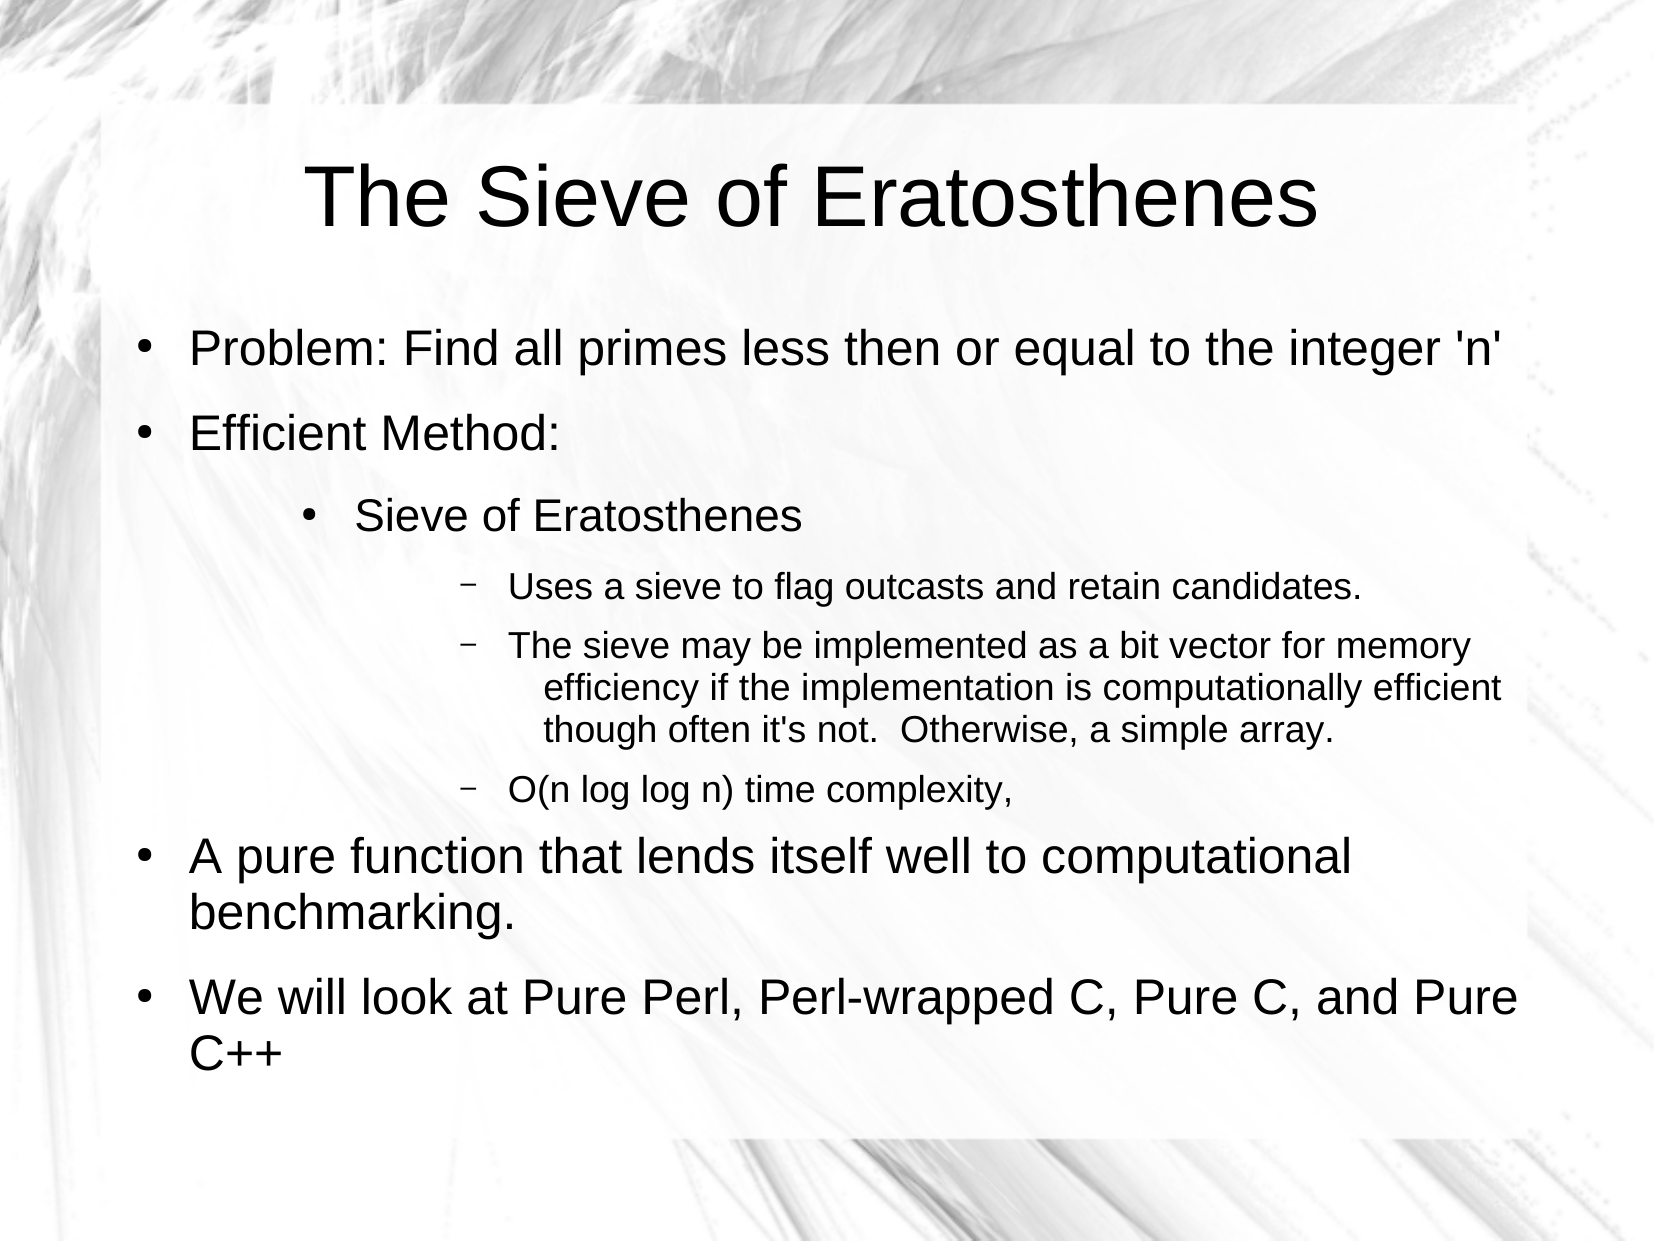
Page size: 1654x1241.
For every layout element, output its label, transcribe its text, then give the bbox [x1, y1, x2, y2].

list Problem: Find all primes less then or equal to the integer 'n' Efficient Method: Sieve of Eratosthenes Uses a sieve to flag outcasts and retain candidates. The sieve may be implemented as a bit vector for memory efficiency if the implementation is computationally efficient though often it's not. Otherwise, a simple array. O(n log log n) time complexity, A pure function that lends itself well to computational benchmarking. We will look at Pure Perl, Perl-wrapped C, Pure C, and Pure C++ [118, 319, 1571, 1139]
title The Sieve of Eratosthenes [118, 112, 1506, 281]
picture [0, 0, 1654, 1241]
